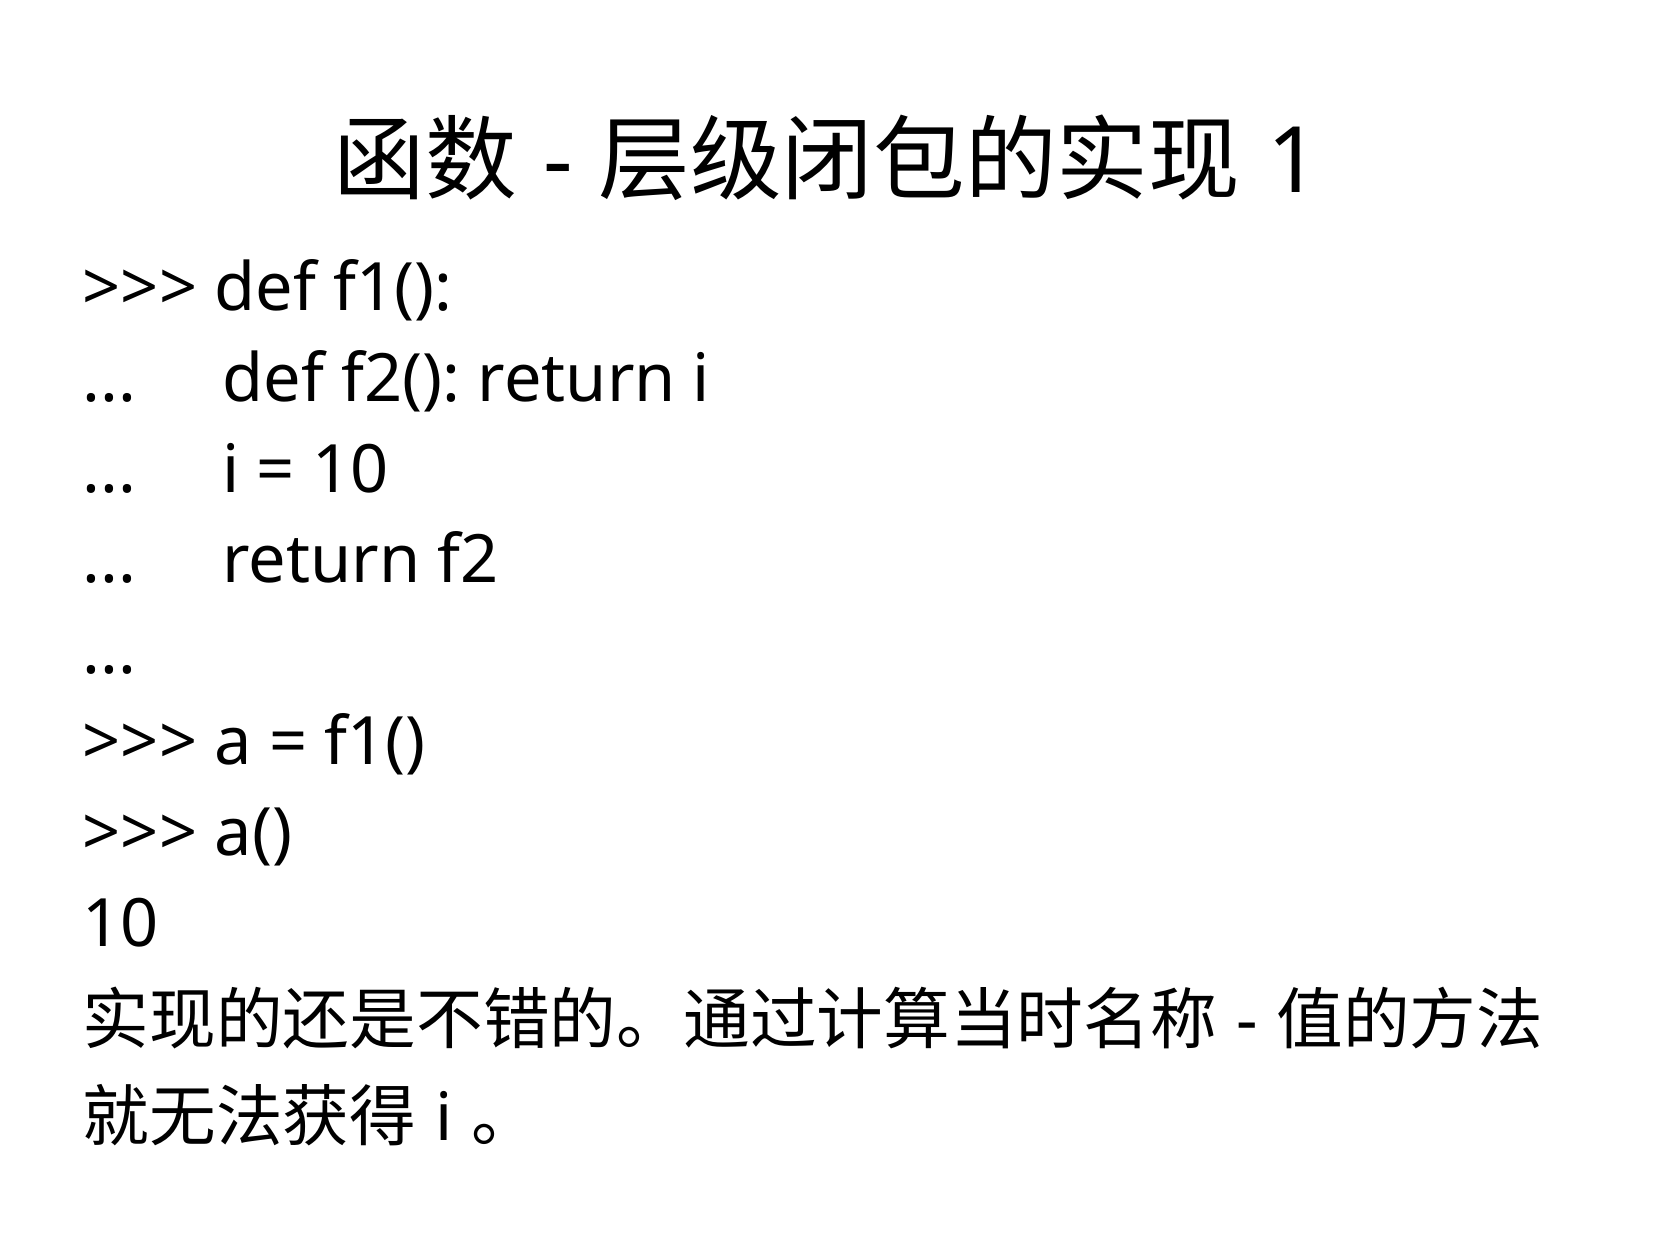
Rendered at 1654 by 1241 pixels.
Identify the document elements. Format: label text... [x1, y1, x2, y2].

title 函数-层级闭包的实现1 [82, 56, 1571, 250]
subtitle >>> def f1(): ... def f2(): return i ... i = 10 ... return f2 ... >>> a = f1() >>> a() 10 实现的还是不错的。通过计算当时名称-值的方法就无法获得i。 [82, 297, 1571, 1102]
